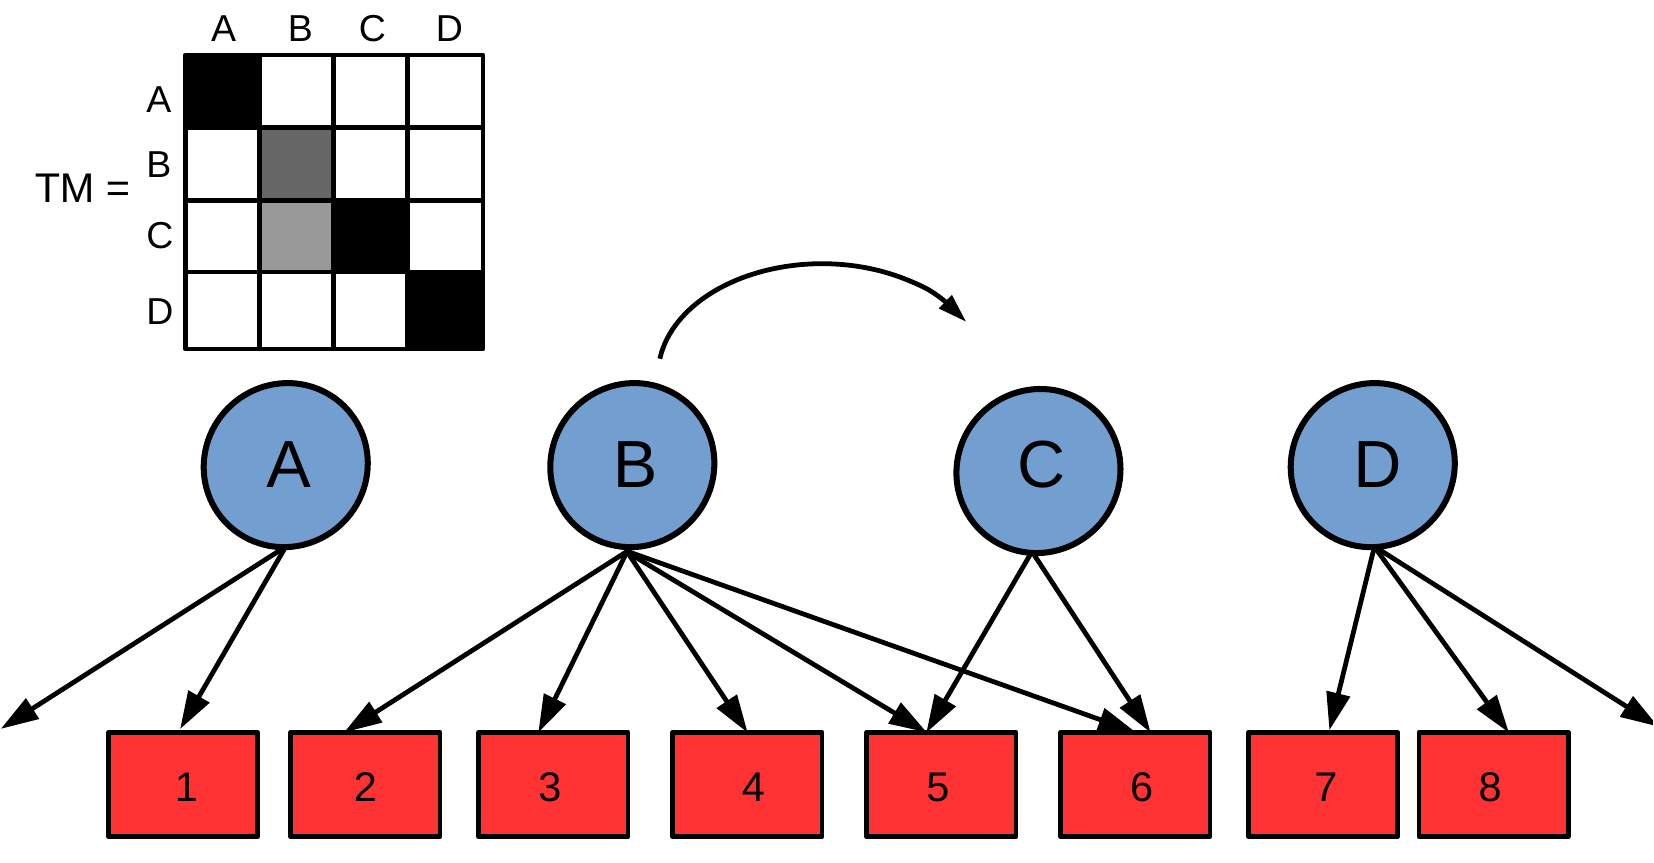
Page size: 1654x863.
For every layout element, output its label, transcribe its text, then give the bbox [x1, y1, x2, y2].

text_box B [273, 0, 328, 62]
text_box A [196, 0, 252, 62]
text_box 3 [523, 756, 577, 828]
text_box 5 [911, 756, 965, 828]
text_box A [131, 70, 187, 133]
text_box 7 [1299, 756, 1353, 828]
text_box [1290, 383, 1455, 548]
text_box 8 [1463, 756, 1517, 828]
text_box 4 [727, 756, 780, 828]
text_box C [131, 206, 189, 269]
text_box [108, 732, 258, 837]
text_box [478, 732, 628, 837]
text_box [1060, 732, 1210, 837]
text_box B [598, 419, 673, 524]
text_box A [251, 419, 326, 524]
text_box [290, 732, 441, 837]
text_box D [131, 283, 189, 346]
text_box [1248, 732, 1398, 837]
text_box [1418, 732, 1569, 837]
text_box D [421, 0, 478, 62]
text_box D [1338, 419, 1417, 524]
text_box B [131, 135, 187, 198]
text_box 1 [160, 756, 213, 828]
text_box [203, 383, 368, 547]
text_box [866, 732, 1017, 837]
text_box TM = [19, 157, 149, 225]
text_box C [1002, 419, 1081, 524]
text_box [550, 383, 715, 548]
text_box 2 [339, 756, 392, 828]
text_box 6 [1115, 756, 1168, 828]
text_box [185, 54, 483, 349]
text_box C [344, 0, 401, 62]
text_box [672, 732, 823, 837]
text_box [956, 388, 1121, 554]
